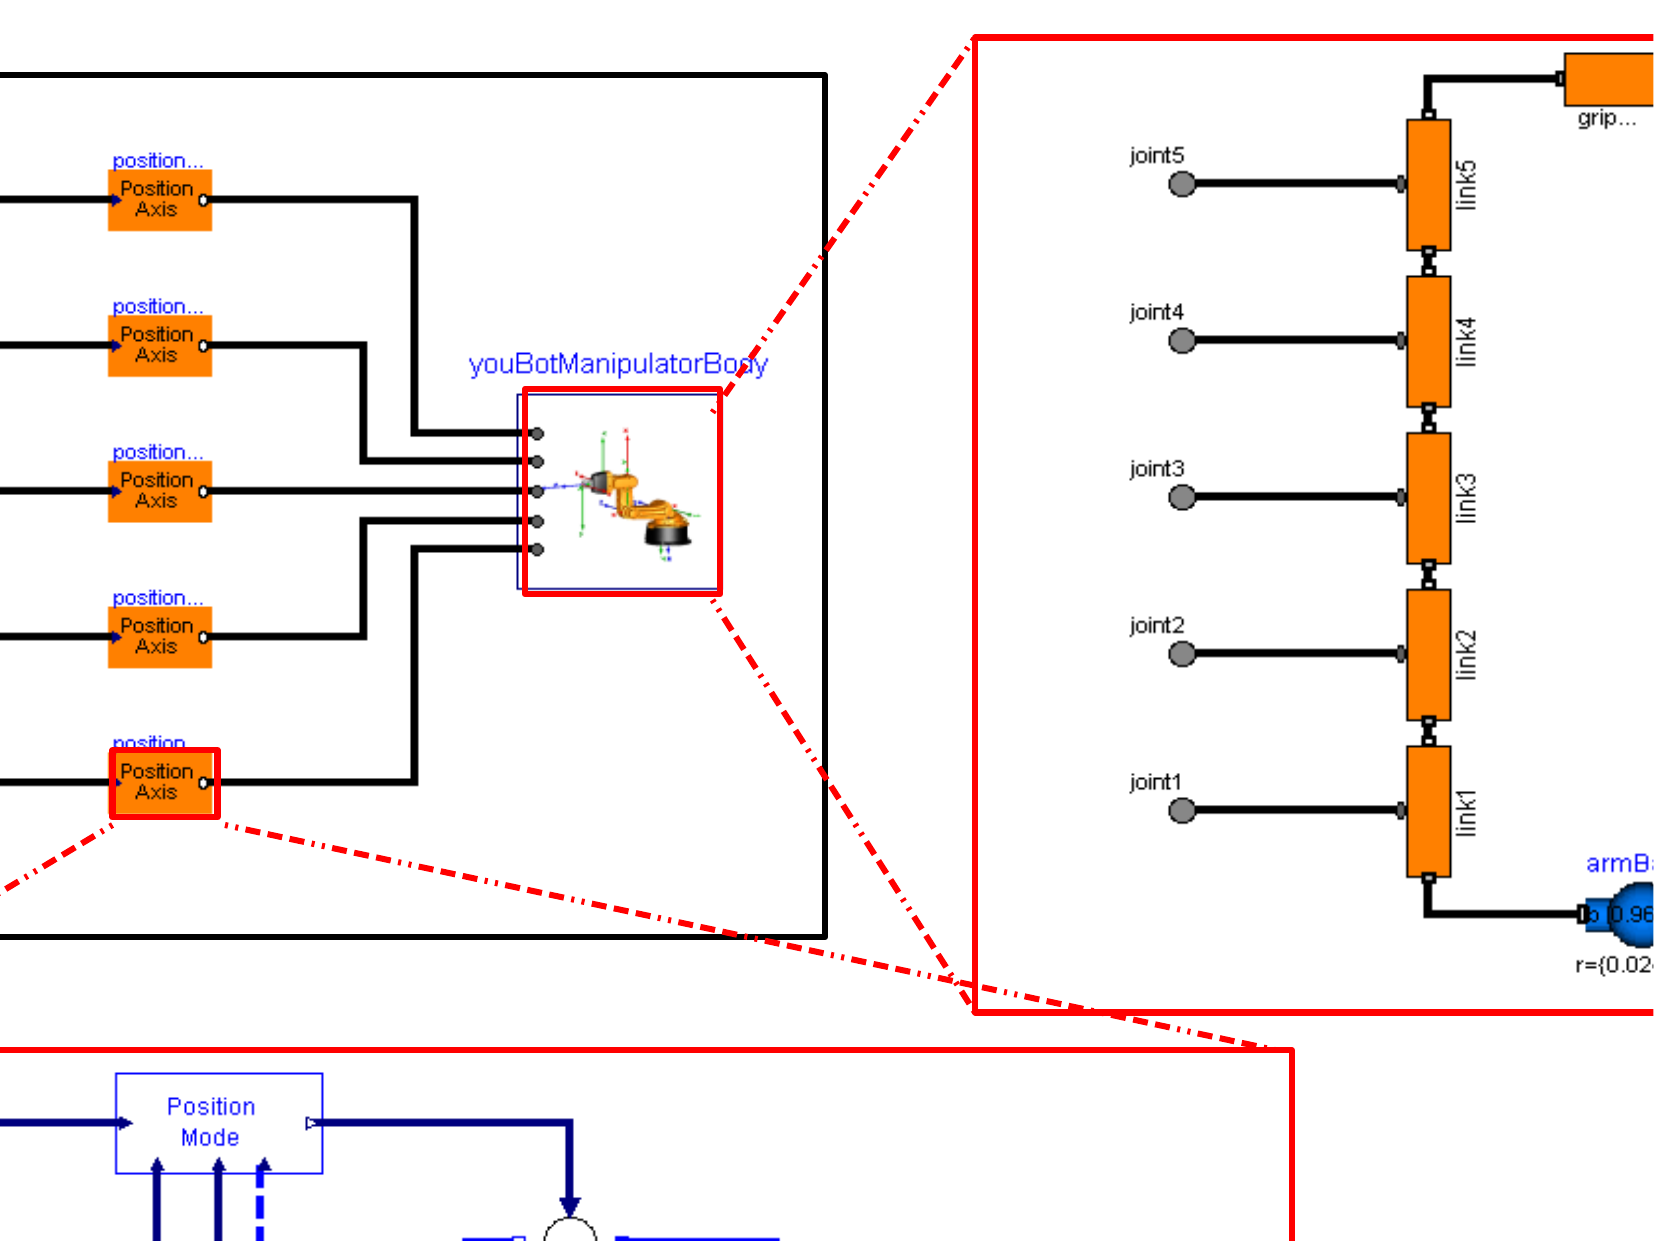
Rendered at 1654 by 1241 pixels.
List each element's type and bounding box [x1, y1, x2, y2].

picture [0, 112, 788, 863]
text_box [0, 78, 822, 934]
text_box [978, 41, 1087, 1009]
text_box [0, 0, 1654, 1241]
picture [1087, 41, 1654, 1009]
picture [0, 1053, 1289, 1241]
